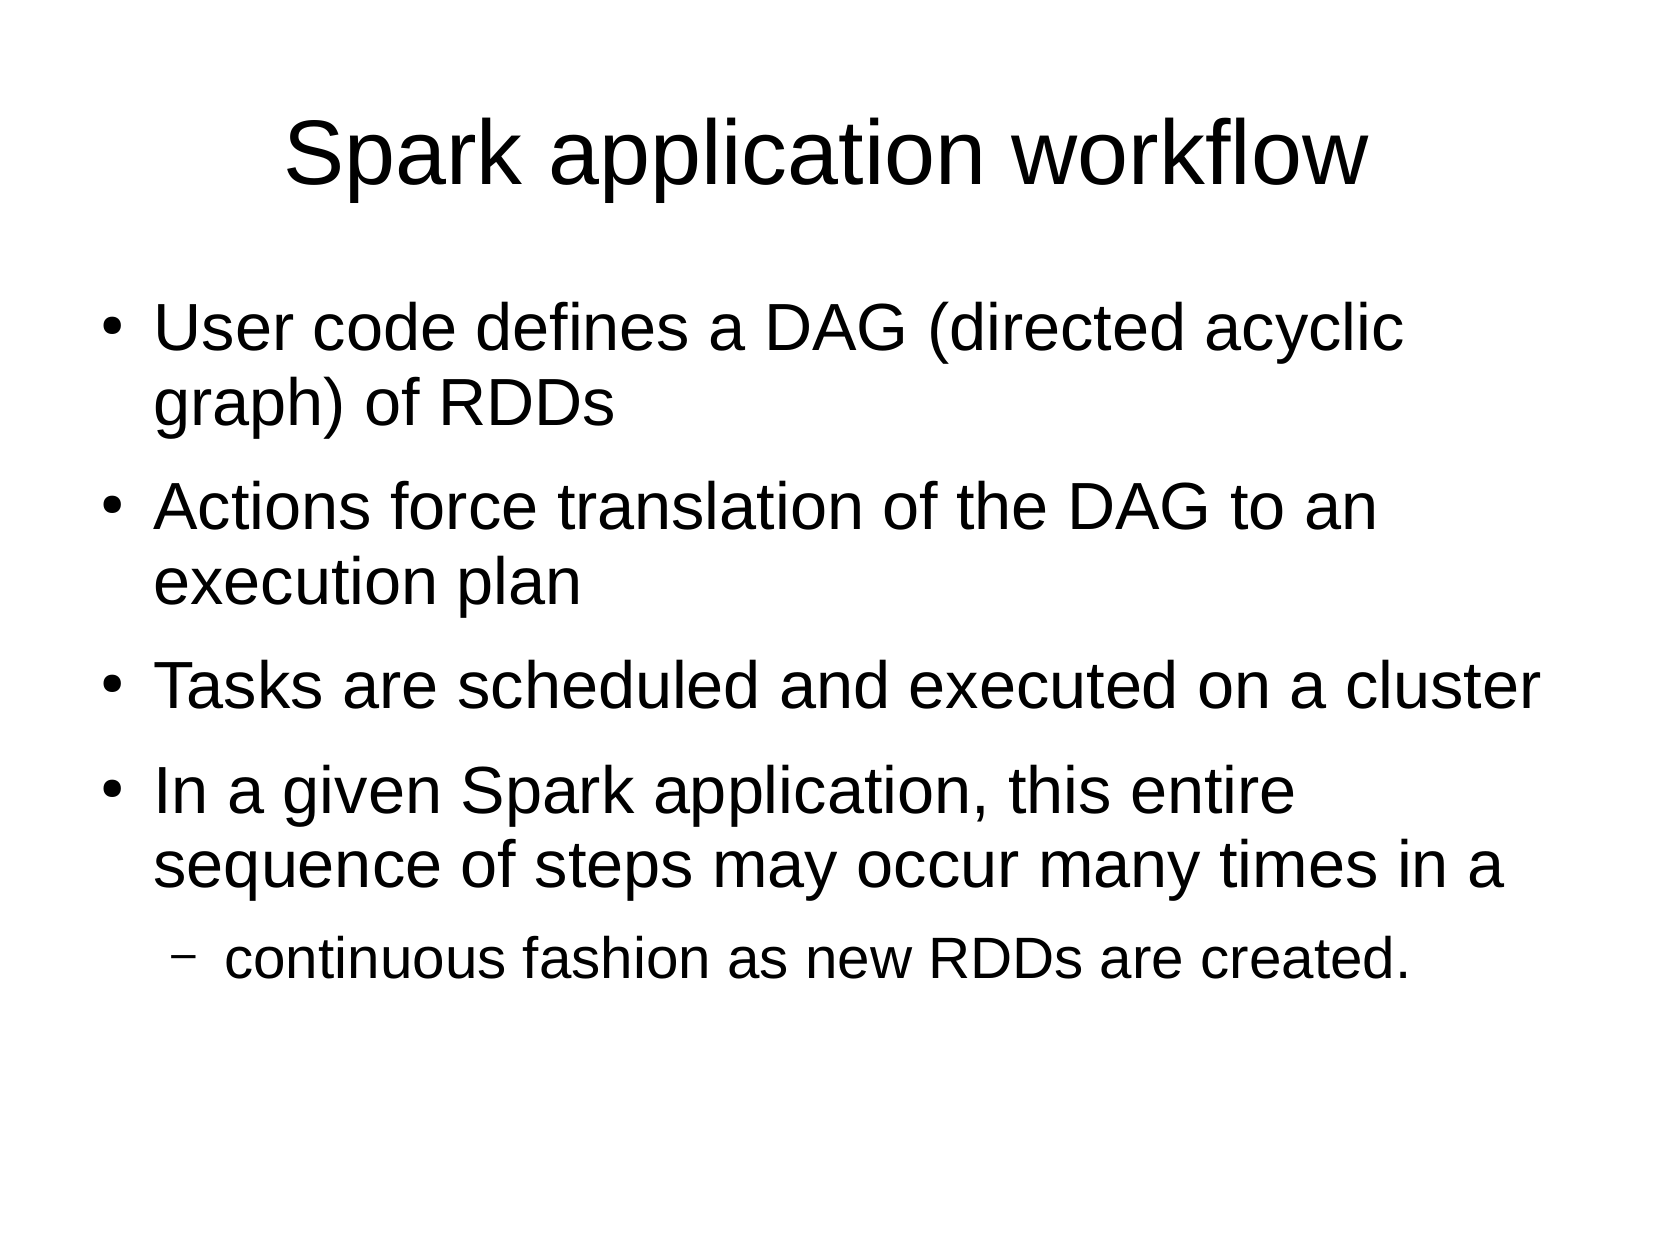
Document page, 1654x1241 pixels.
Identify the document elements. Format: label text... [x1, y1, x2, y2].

list User code defines a DAG (directed acyclic graph) of RDDs Actions force translation of the DAG to an execution plan Tasks are scheduled and executed on a cluster In a given Spark application, this entire sequence of steps may occur many times in a continuous fashion as new RDDs are created. [82, 290, 1571, 1010]
title Spark application workflow [82, 49, 1571, 257]
